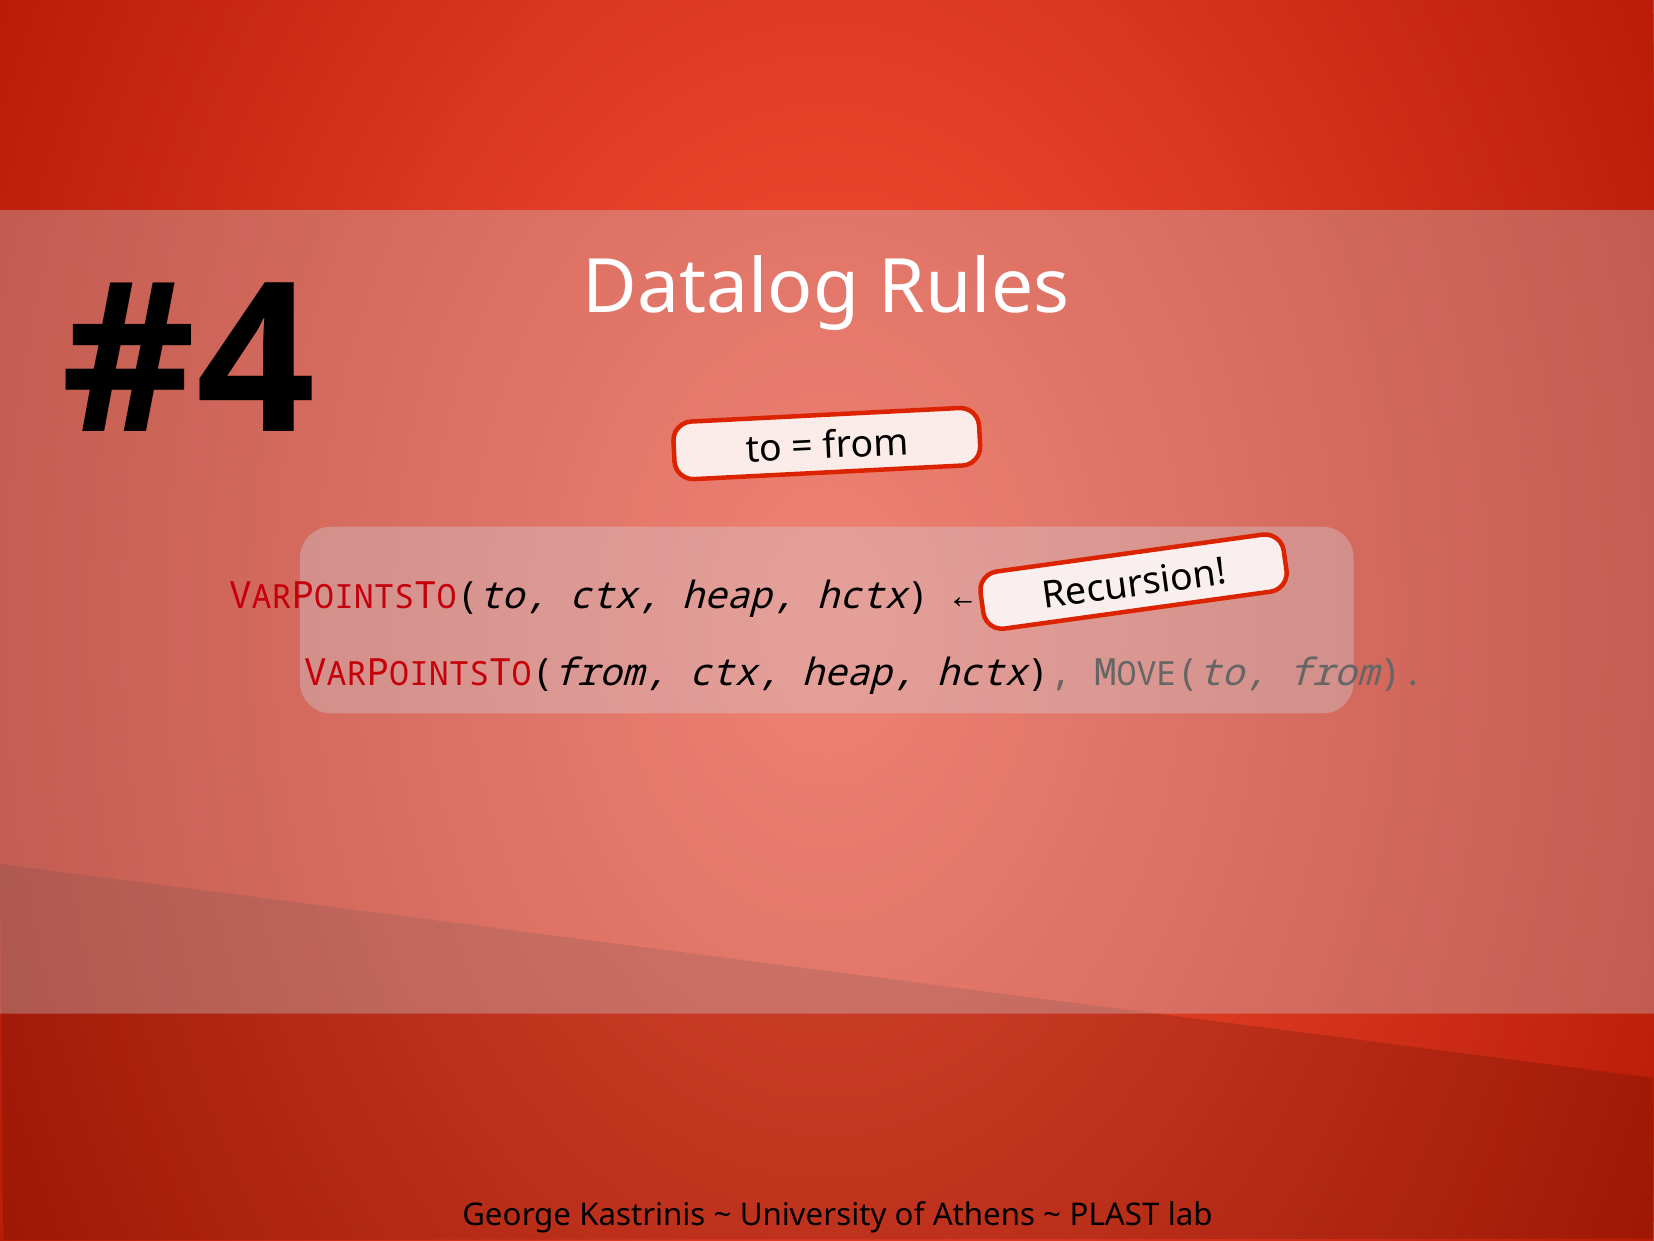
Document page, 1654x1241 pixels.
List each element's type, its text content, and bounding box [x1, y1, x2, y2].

text_box to = from [673, 408, 981, 480]
text_box VARPOINTSTO(to, ctx, heap, hctx) ← VARPOINTSTO(from, ctx, heap, hctx), MOVE(to, from). [299, 526, 1354, 714]
text_box George Kastrinis ~ University of Athens ~ PLAST lab [447, 1185, 1207, 1236]
text_box Datalog Rules [568, 225, 1086, 331]
text_box #4 [46, 201, 361, 451]
text_box Recursion! [980, 534, 1287, 629]
text_box [0, 210, 1654, 1014]
